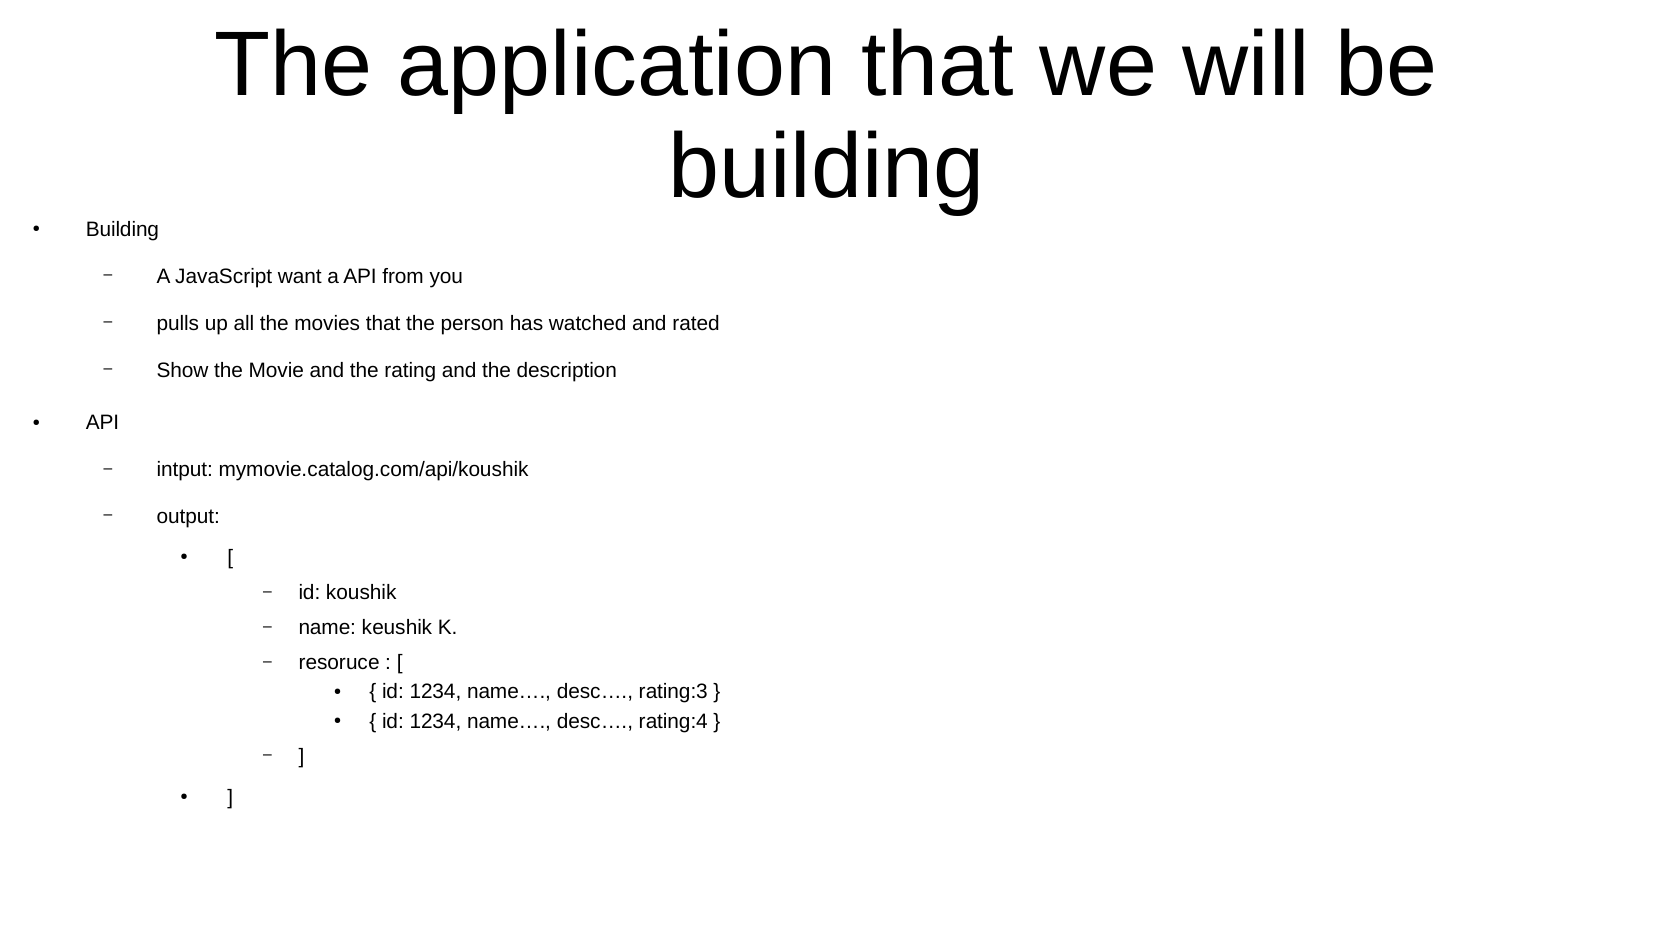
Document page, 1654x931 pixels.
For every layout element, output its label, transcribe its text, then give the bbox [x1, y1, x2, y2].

list Building A JavaScript want a API from you pulls up all the movies that the person has watched and rated Show the Movie and the rating and the description API intput: mymovie.catalog.com/api/koushik output: [ id: koushik name: keushik K. resoruce : [ { id: 1234, name…., desc…., rating:3 } { id: 1234, name…., desc…., rating:4 } ] ] [15, 217, 1571, 916]
title The application that we will be building [82, 12, 1571, 217]
